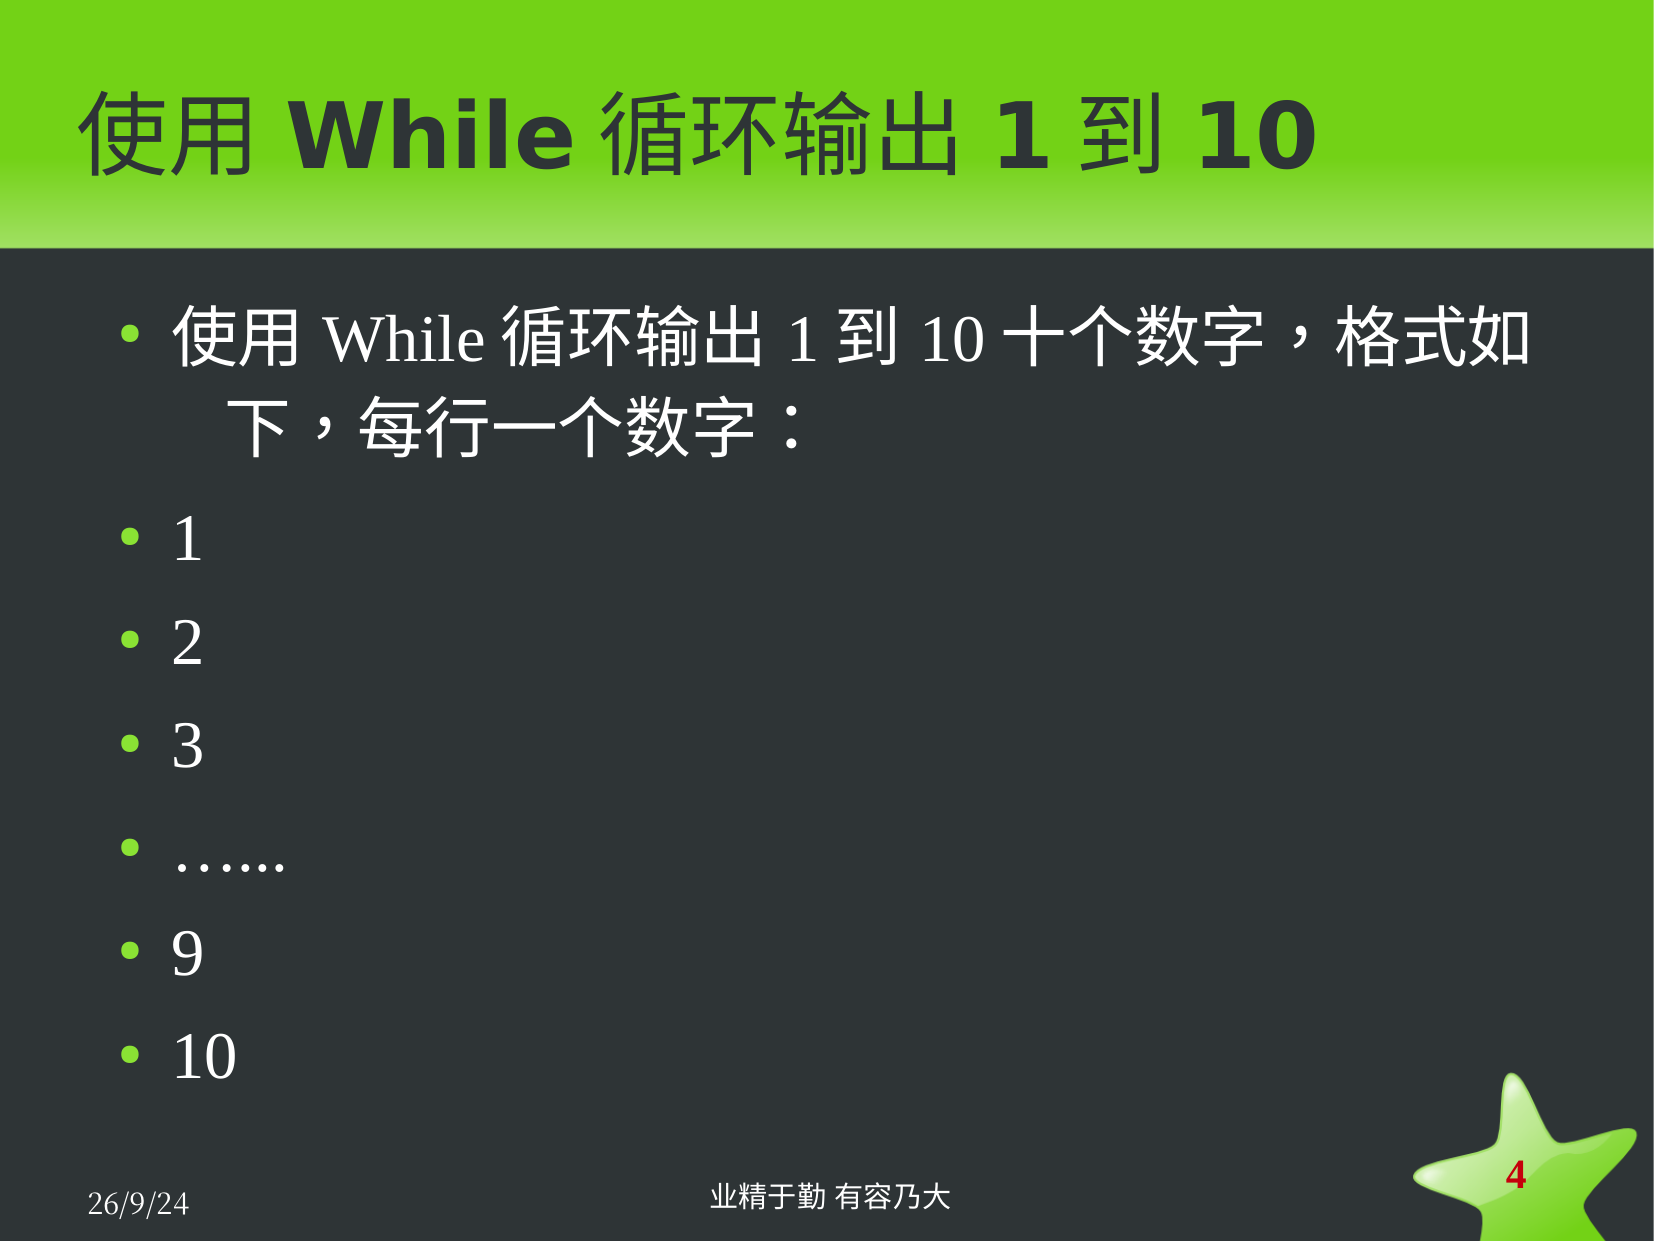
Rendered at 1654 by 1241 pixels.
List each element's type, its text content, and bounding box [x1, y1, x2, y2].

list 使用While循环输出1到10十个数字，格式如下，每行一个数字： 1 2 3 …... 9 10 [82, 290, 1571, 1111]
picture [0, 0, 1654, 1241]
title 使用While循环输出1到10 [76, 29, 1565, 237]
